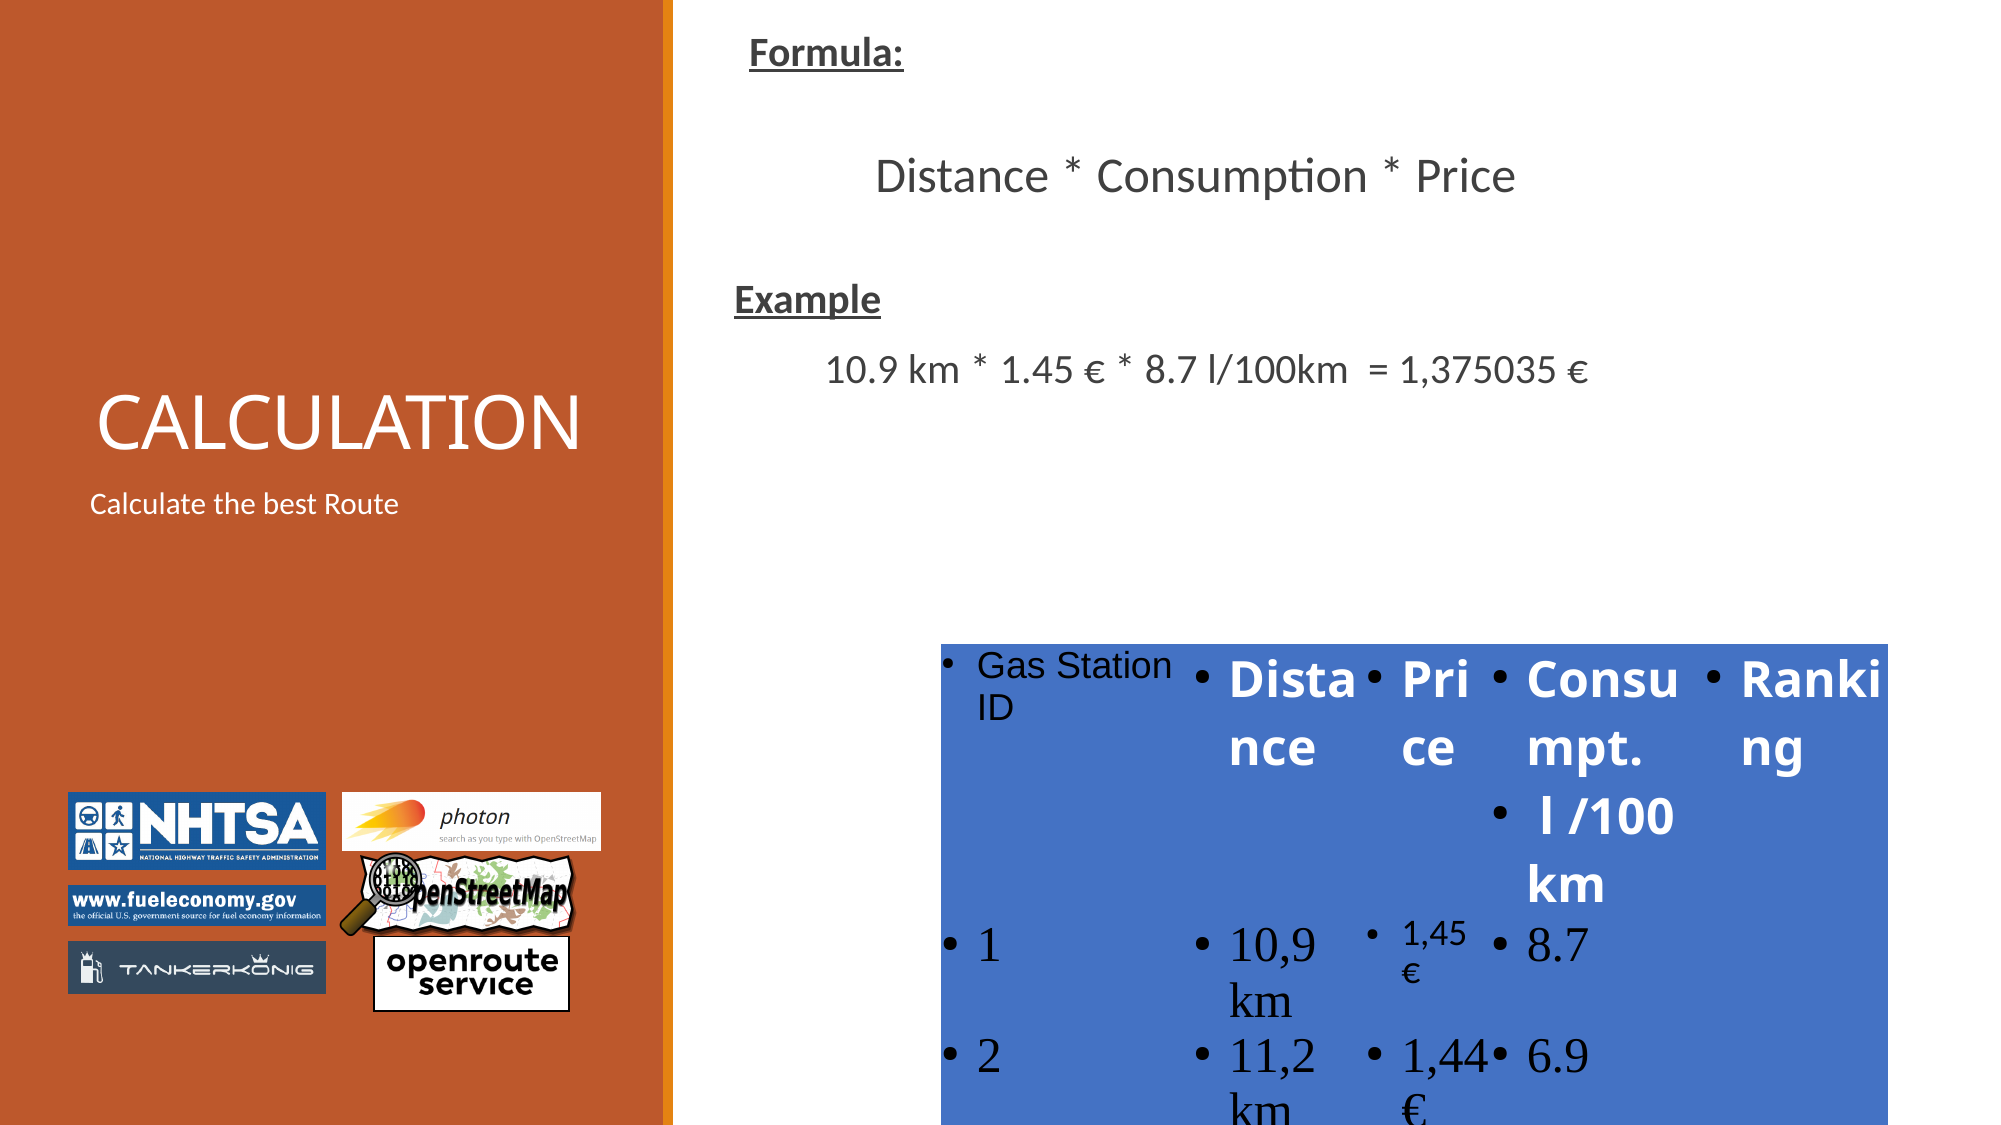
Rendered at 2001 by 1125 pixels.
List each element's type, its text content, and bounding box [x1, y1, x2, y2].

table_cell 1 [941, 917, 1194, 1028]
table_header Distance [1194, 644, 1366, 917]
table_cell [1705, 917, 1888, 1028]
table_cell 1,45 € [1366, 917, 1491, 1028]
table_header Consumpt. l /100 km [1491, 644, 1705, 917]
table_header Gas Station ID [941, 644, 1194, 917]
list Calculate the best Route [75, 479, 601, 1035]
table_cell [1705, 1028, 1888, 1125]
table_cell 11,2 km [1194, 1028, 1366, 1125]
picture [338, 792, 601, 937]
table_cell 10,9 km [1194, 917, 1366, 1028]
picture [68, 885, 326, 927]
table_cell 6.9 [1491, 1028, 1705, 1125]
picture [68, 792, 326, 870]
title CALCULATION [80, 97, 606, 473]
picture [374, 937, 569, 1011]
table_header Price [1366, 644, 1491, 917]
picture [68, 941, 326, 994]
table_cell 8.7 [1491, 917, 1705, 1028]
table_cell 11,2 km [1261, 1106, 1270, 1125]
table_cell 1,44 € [1366, 1028, 1491, 1125]
list Formula: Distance * Consumption * Price Example 10.9 km * 1.45 € * 8.7 l/100km = 1,375035 € [734, 22, 1860, 1046]
table_header Ranking [1705, 644, 1888, 917]
table_cell 11,2 km [1274, 1106, 1284, 1125]
table_cell 2 [941, 1028, 1194, 1125]
